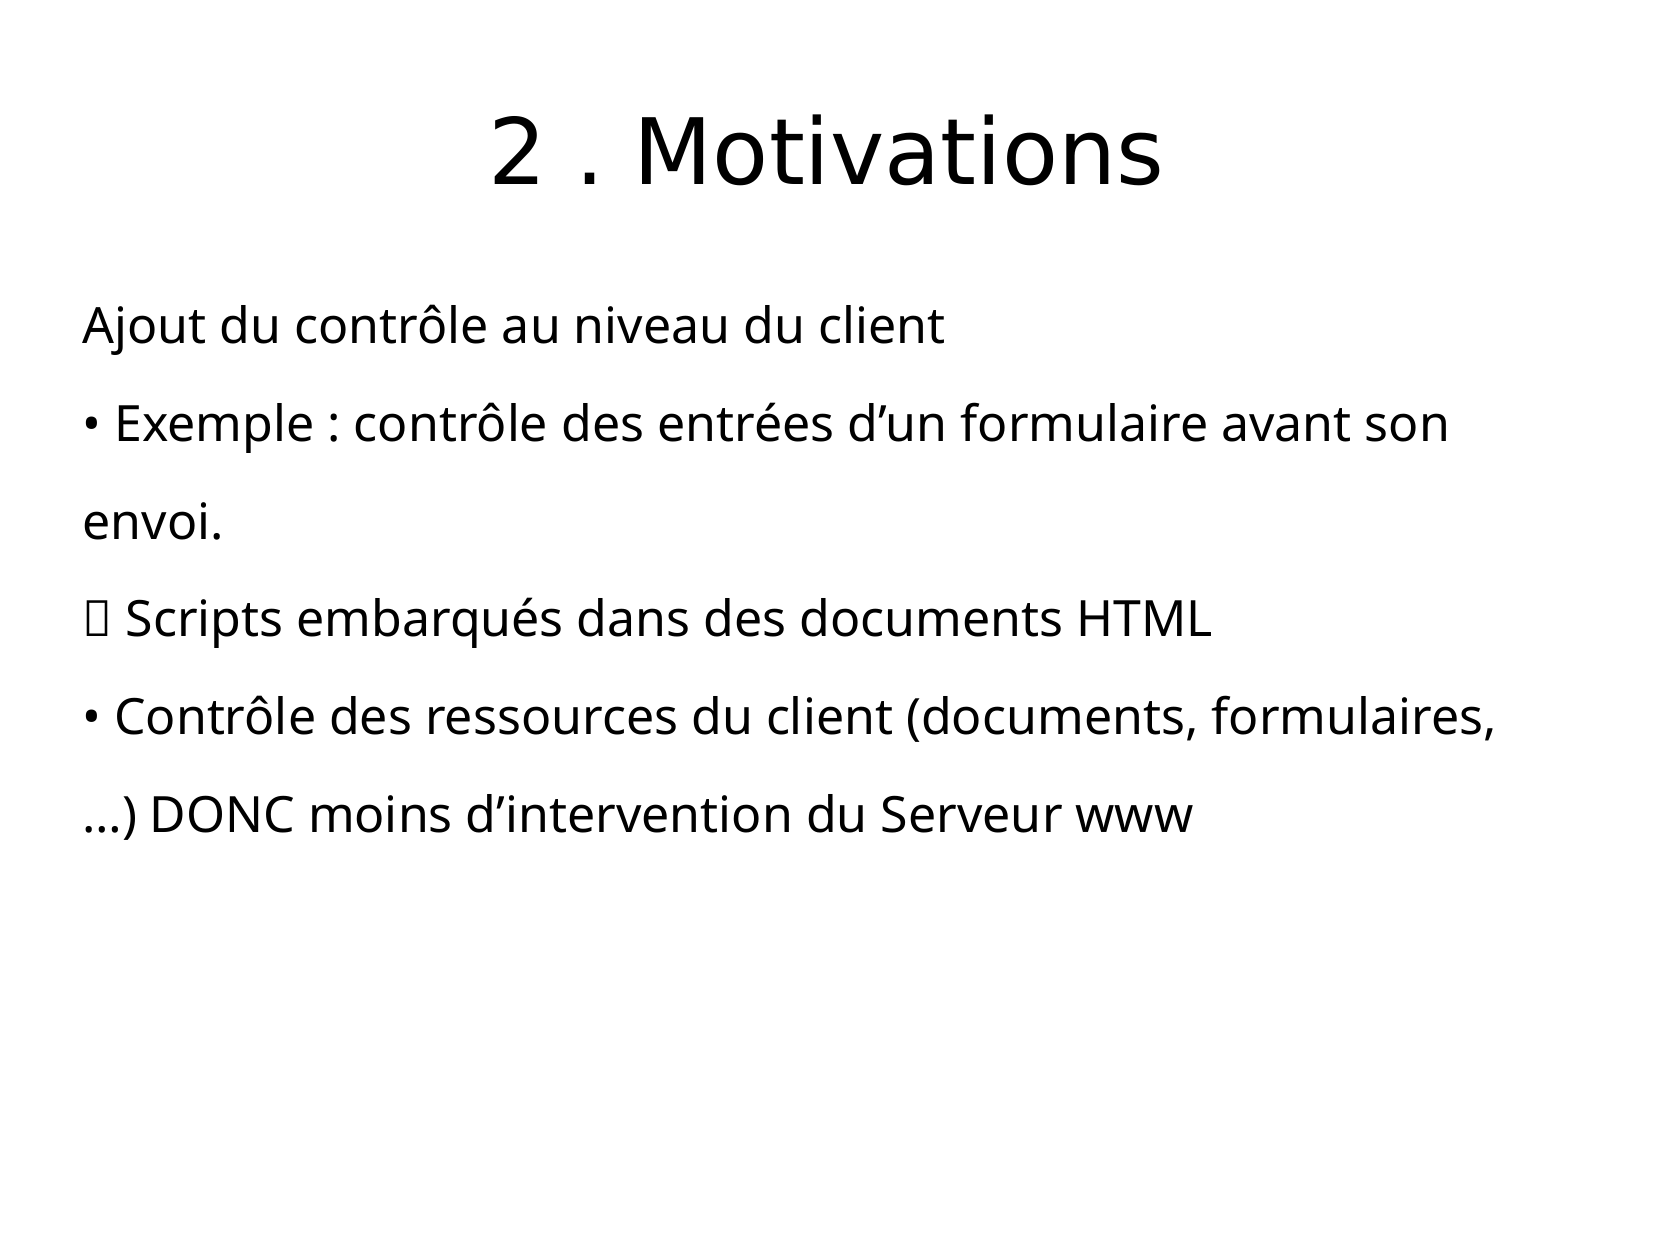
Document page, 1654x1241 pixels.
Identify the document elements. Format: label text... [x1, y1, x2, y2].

list Ajout du contrôle au niveau du client • Exemple : contrôle des entrées d’un formulaire avant son envoi.  Scripts embarqués dans des documents HTML • Contrôle des ressources du client (documents, formulaires, …) DONC moins d’intervention du Serveur www [82, 290, 1571, 1109]
title 2 . Motivations [82, 49, 1571, 257]
